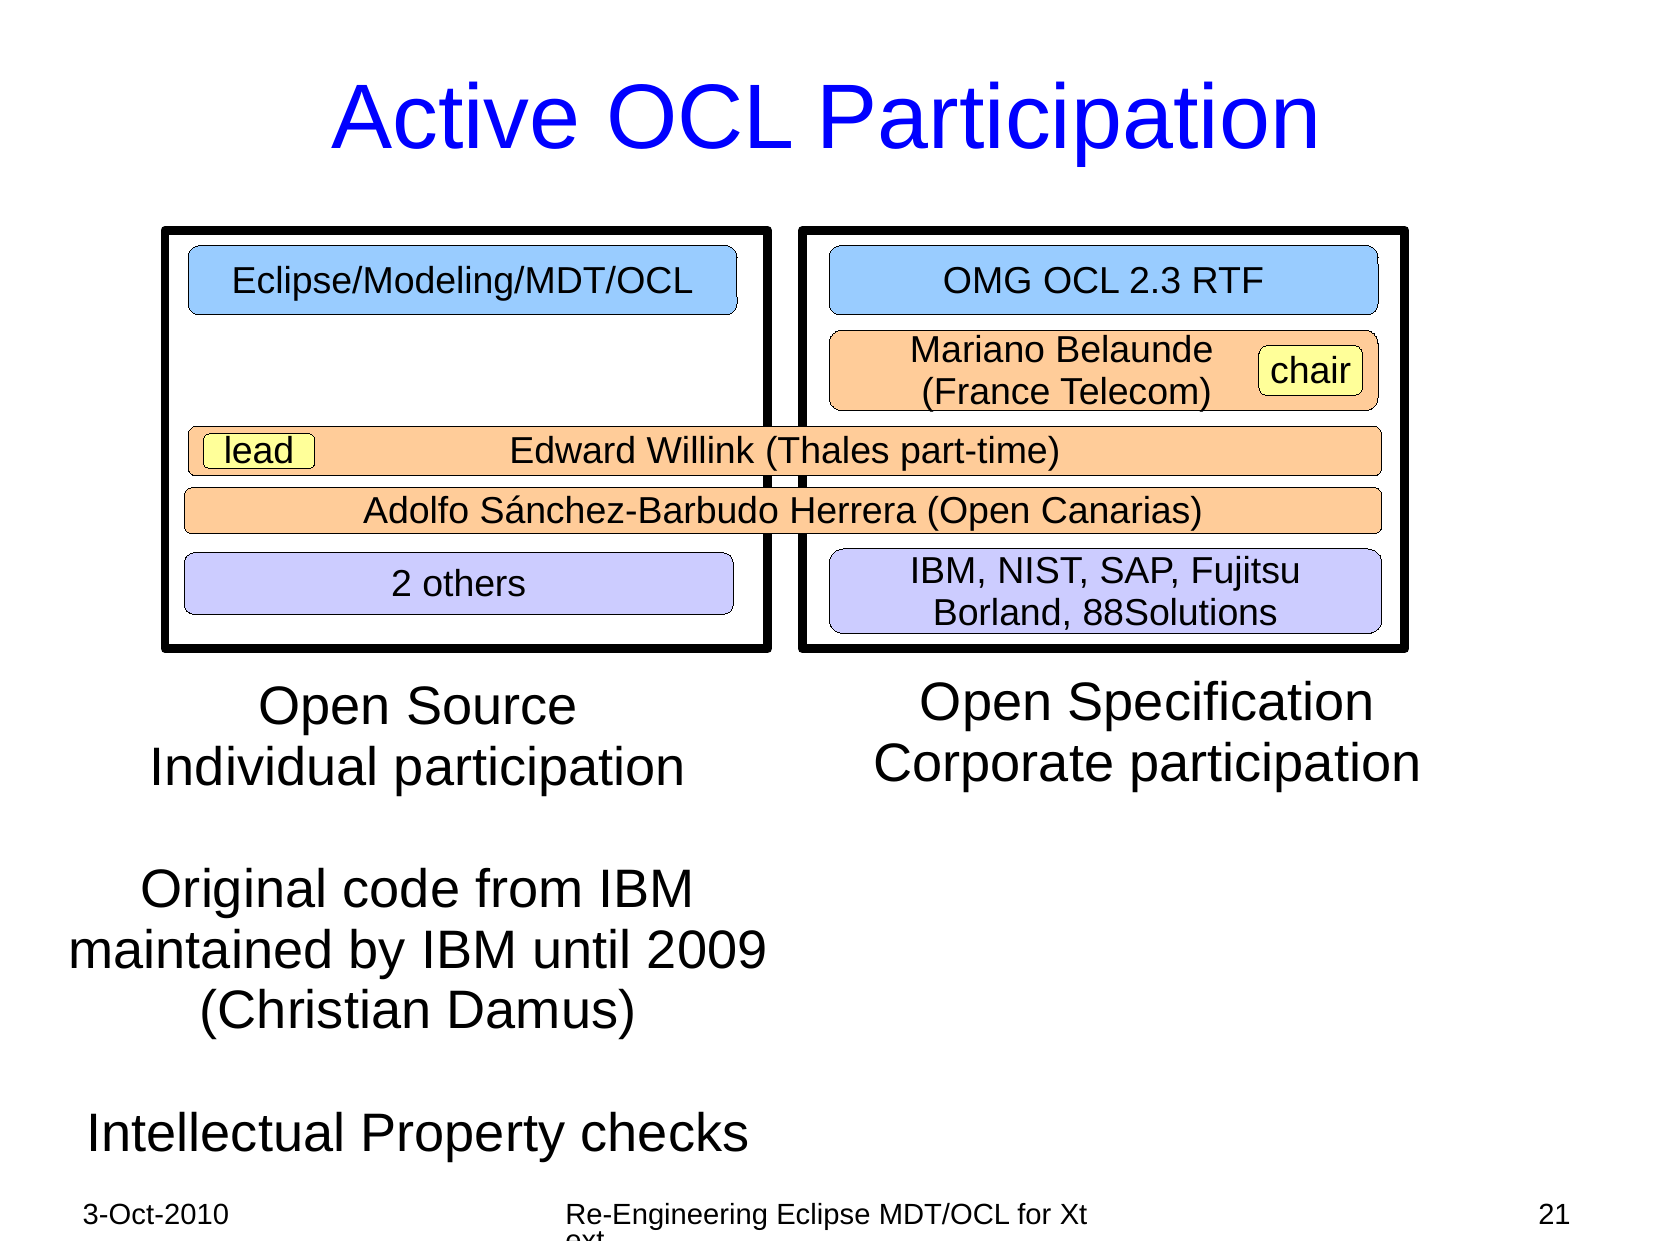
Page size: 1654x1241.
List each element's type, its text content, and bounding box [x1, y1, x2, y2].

text_box Eclipse/Modeling/MDT/OCL [188, 245, 738, 315]
title Active OCL Participation [82, 49, 1571, 185]
text_box lead [203, 433, 315, 469]
text_box OMG OCL 2.3 RTF [829, 245, 1379, 315]
text_box 2 others [184, 552, 734, 615]
text_box [802, 230, 1405, 649]
text_box [165, 230, 768, 649]
list Open Source Individual participation Original code from IBM maintained by IBM until 2009 (Christian Damus) Intellectual Property checks [34, 675, 803, 1165]
list Open Specification Corporate participation [798, 671, 1498, 1144]
text_box Adolfo Sánchez-Barbudo Herrera (Open Canarias) [184, 487, 1382, 534]
text_box IBM, NIST, SAP, Fujitsu Borland, 88Solutions [829, 548, 1382, 634]
text_box Mariano Belaunde (France Telecom) [829, 330, 1379, 411]
text_box chair [1258, 345, 1363, 396]
text_box Edward Willink (Thales part-time) [188, 426, 1382, 476]
